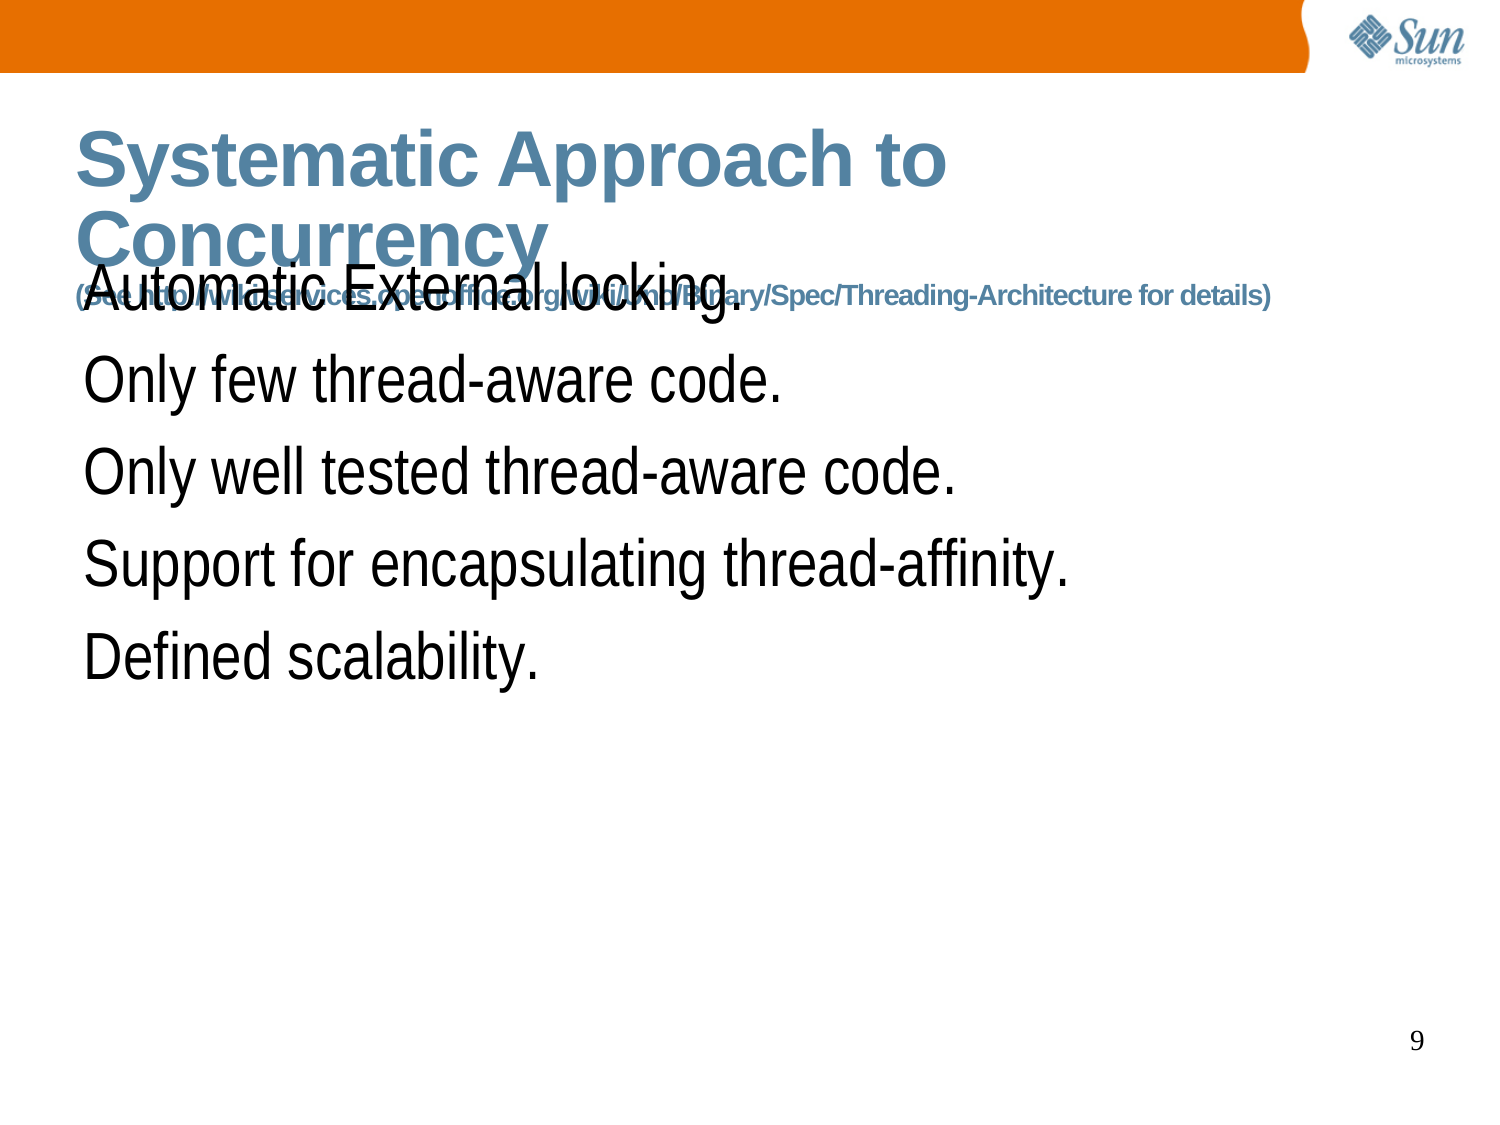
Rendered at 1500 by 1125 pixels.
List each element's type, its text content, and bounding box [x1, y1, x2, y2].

list Automatic External locking. Only few thread-aware code. Only well tested thread-aware code. Support for encapsulating thread-affinity. Defined scalability. [64, 258, 1401, 1062]
title Systematic Approach to Concurrency (See http://wiki.services.openoffice.org/wiki/Uno/Binary/Spec/Threading-Architecture for details) [75, 123, 1437, 242]
picture [0, 0, 1500, 73]
